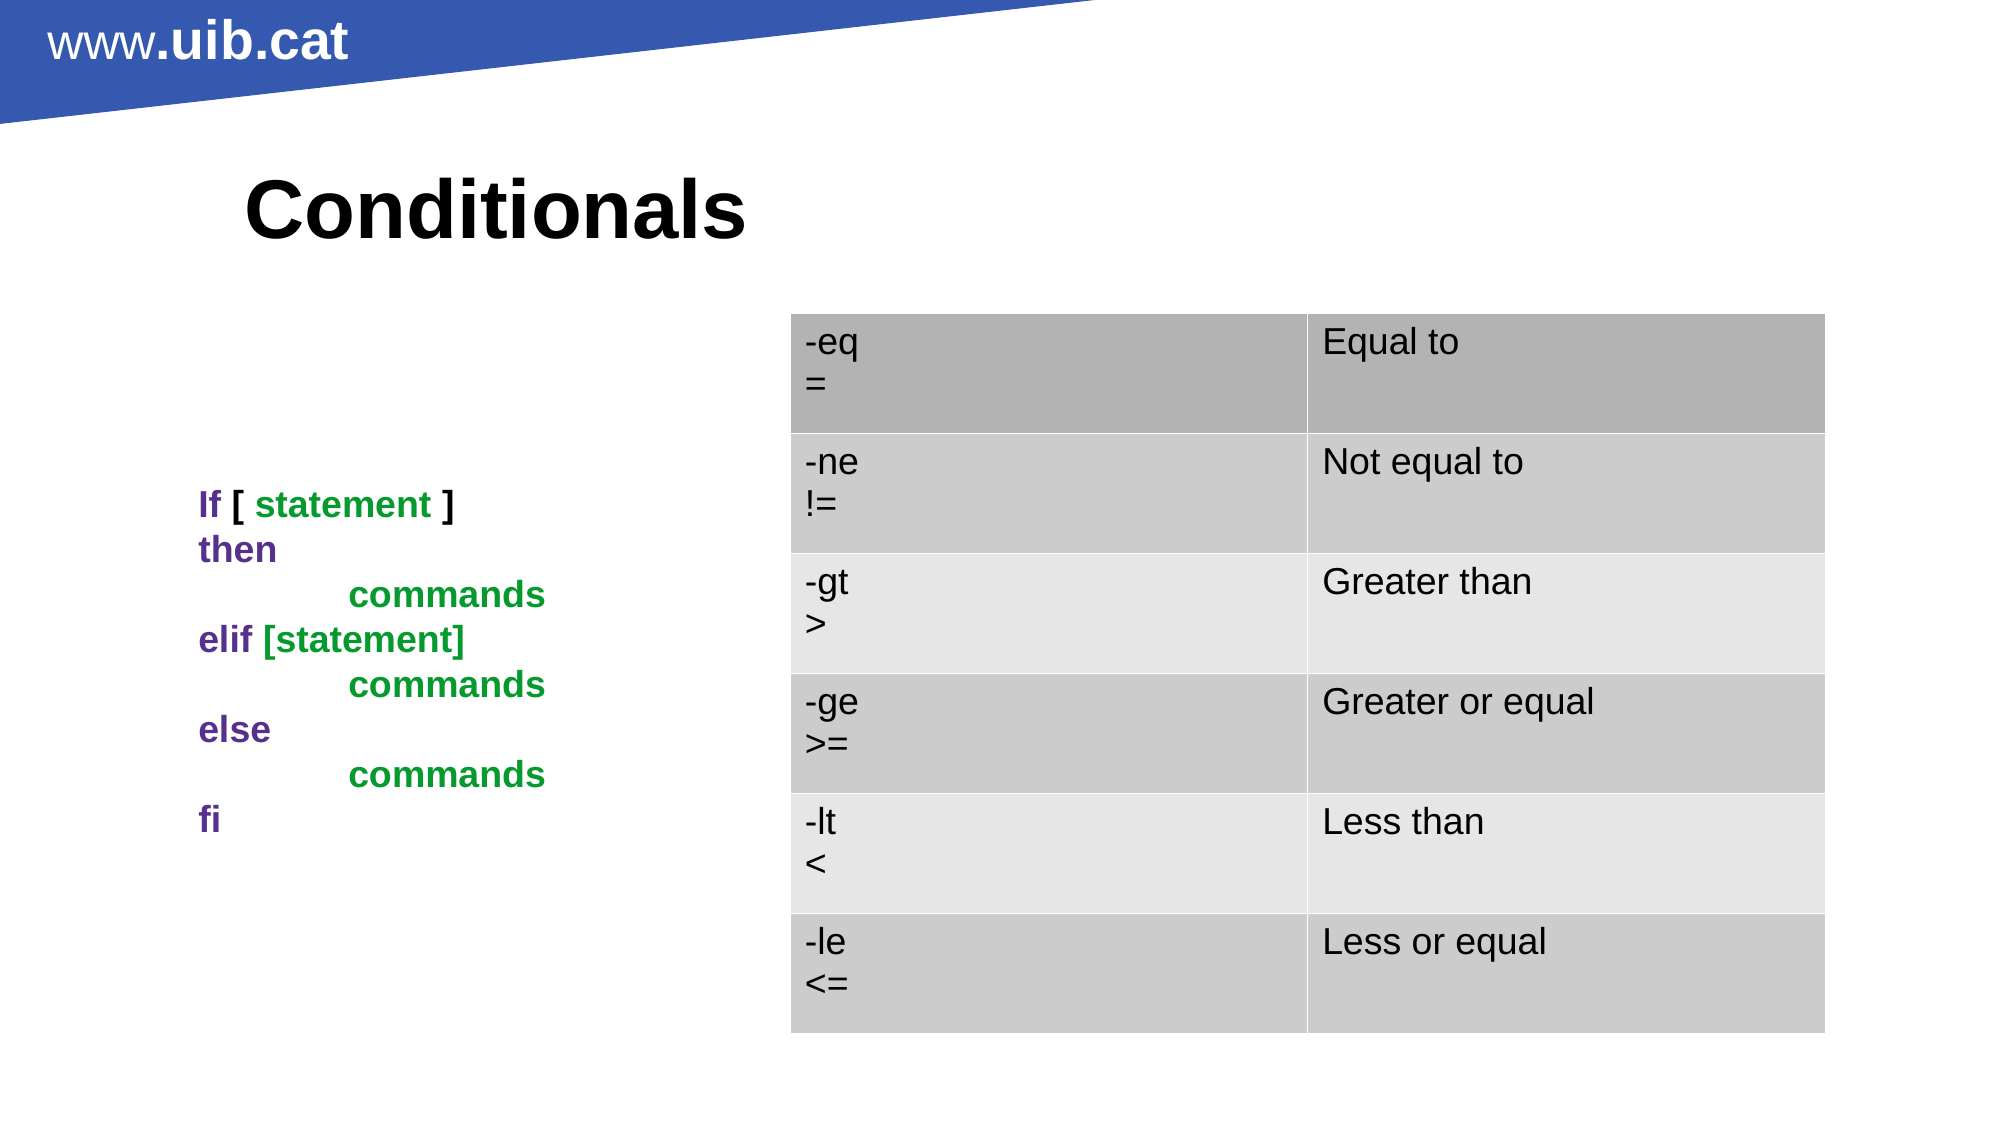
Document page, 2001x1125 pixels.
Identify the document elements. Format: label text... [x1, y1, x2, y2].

table_cell Greater or equal [1308, 674, 1825, 793]
table_cell -le <= [791, 914, 1307, 1033]
table_cell Greater than [1308, 554, 1825, 673]
table_cell Less or equal [1308, 914, 1825, 1033]
table_cell Not equal to [1308, 434, 1825, 553]
table_cell -ne != [791, 434, 1307, 553]
text_box If [ statement ] then commands elif [statement] commands else commands fi [183, 472, 561, 824]
table_header Equal to [1308, 314, 1825, 433]
table_cell -ge >= [791, 674, 1307, 793]
table_header -eq = [791, 314, 1307, 433]
table_cell -lt < [791, 794, 1307, 913]
table_cell -gt > [791, 554, 1307, 673]
text_box Conditionals [229, 147, 819, 256]
table_cell Less than [1308, 794, 1825, 913]
